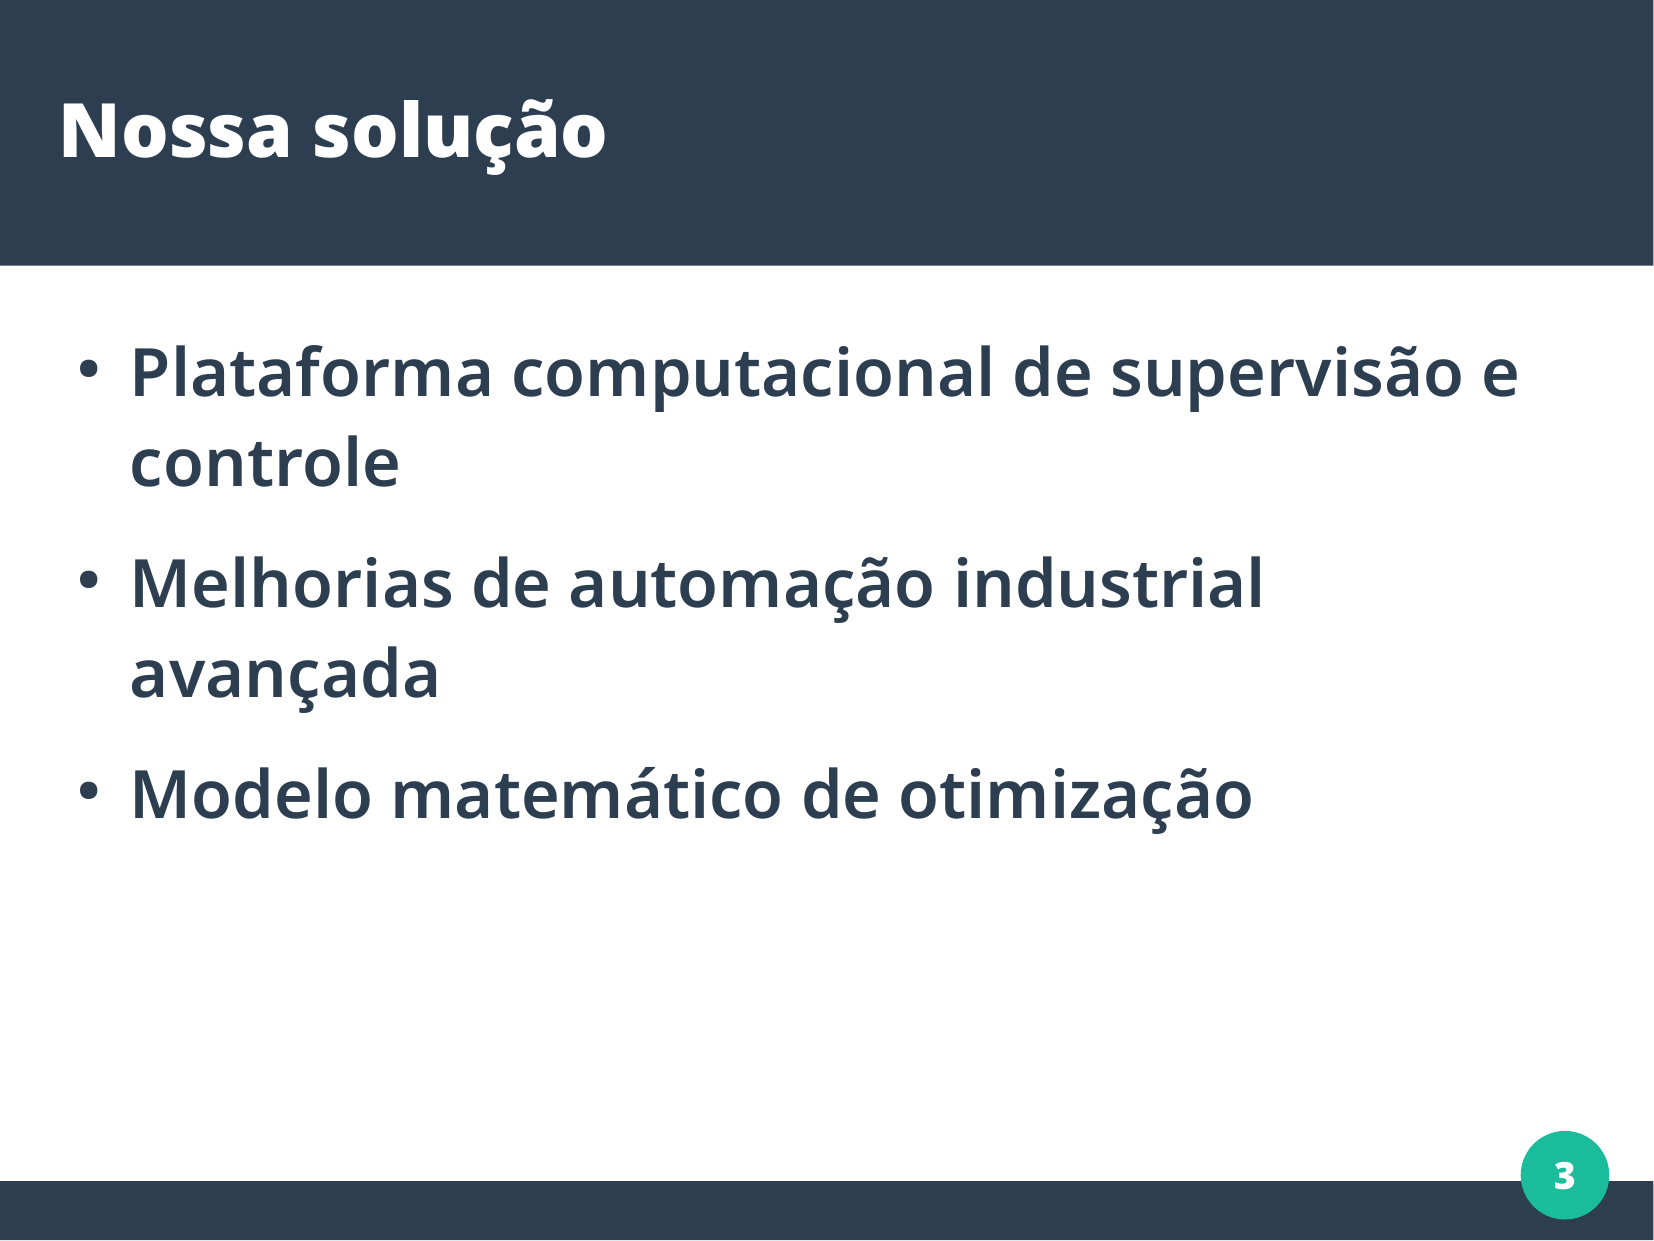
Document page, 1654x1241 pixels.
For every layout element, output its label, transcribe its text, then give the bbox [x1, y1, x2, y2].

list Plataforma computacional de supervisão e controle Melhorias de automação industrial avançada Modelo matemático de otimização [59, 324, 1595, 1152]
title Nossa solução [59, 49, 1595, 207]
